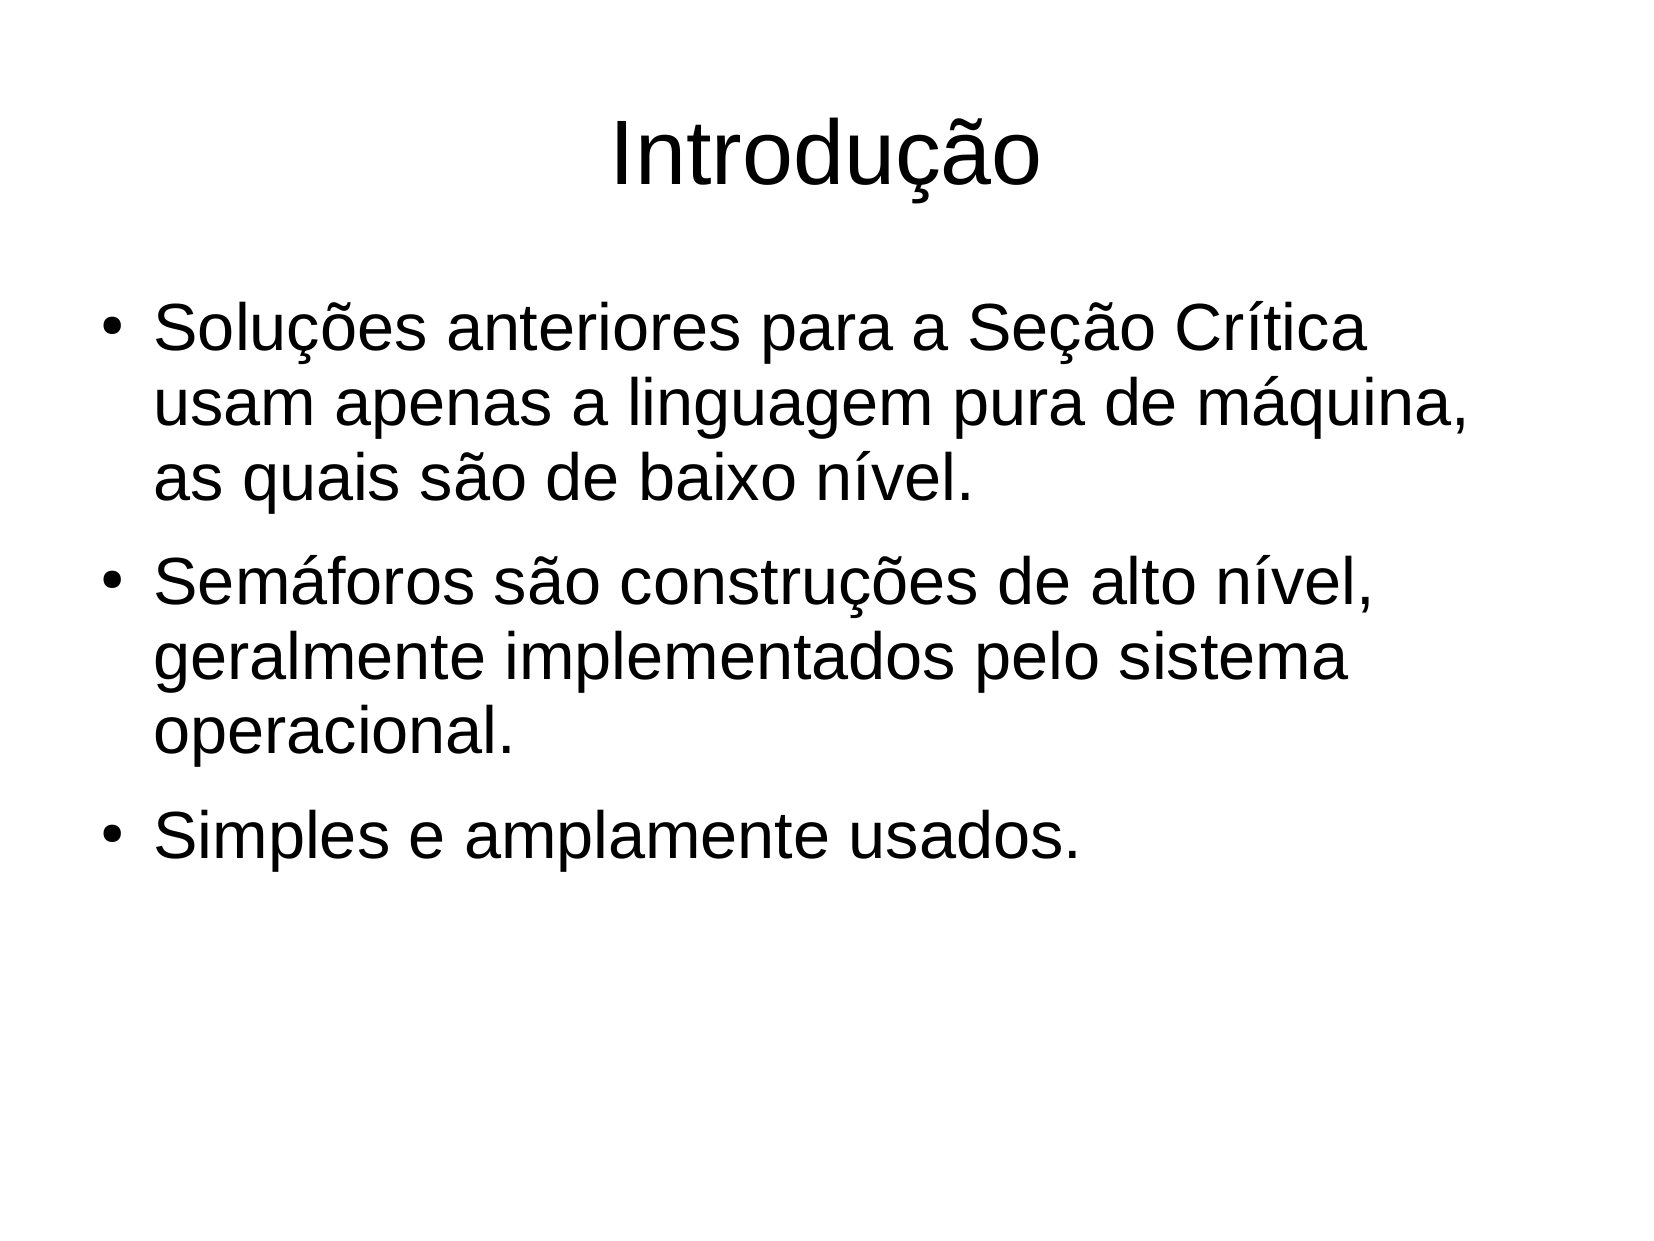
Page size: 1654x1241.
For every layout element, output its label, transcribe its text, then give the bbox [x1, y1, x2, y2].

title Introdução [82, 49, 1571, 257]
list Soluções anteriores para a Seção Crítica usam apenas a linguagem pura de máquina, as quais são de baixo nível. Semáforos são construções de alto nível, geralmente implementados pelo sistema operacional. Simples e amplamente usados. [82, 290, 1538, 1010]
